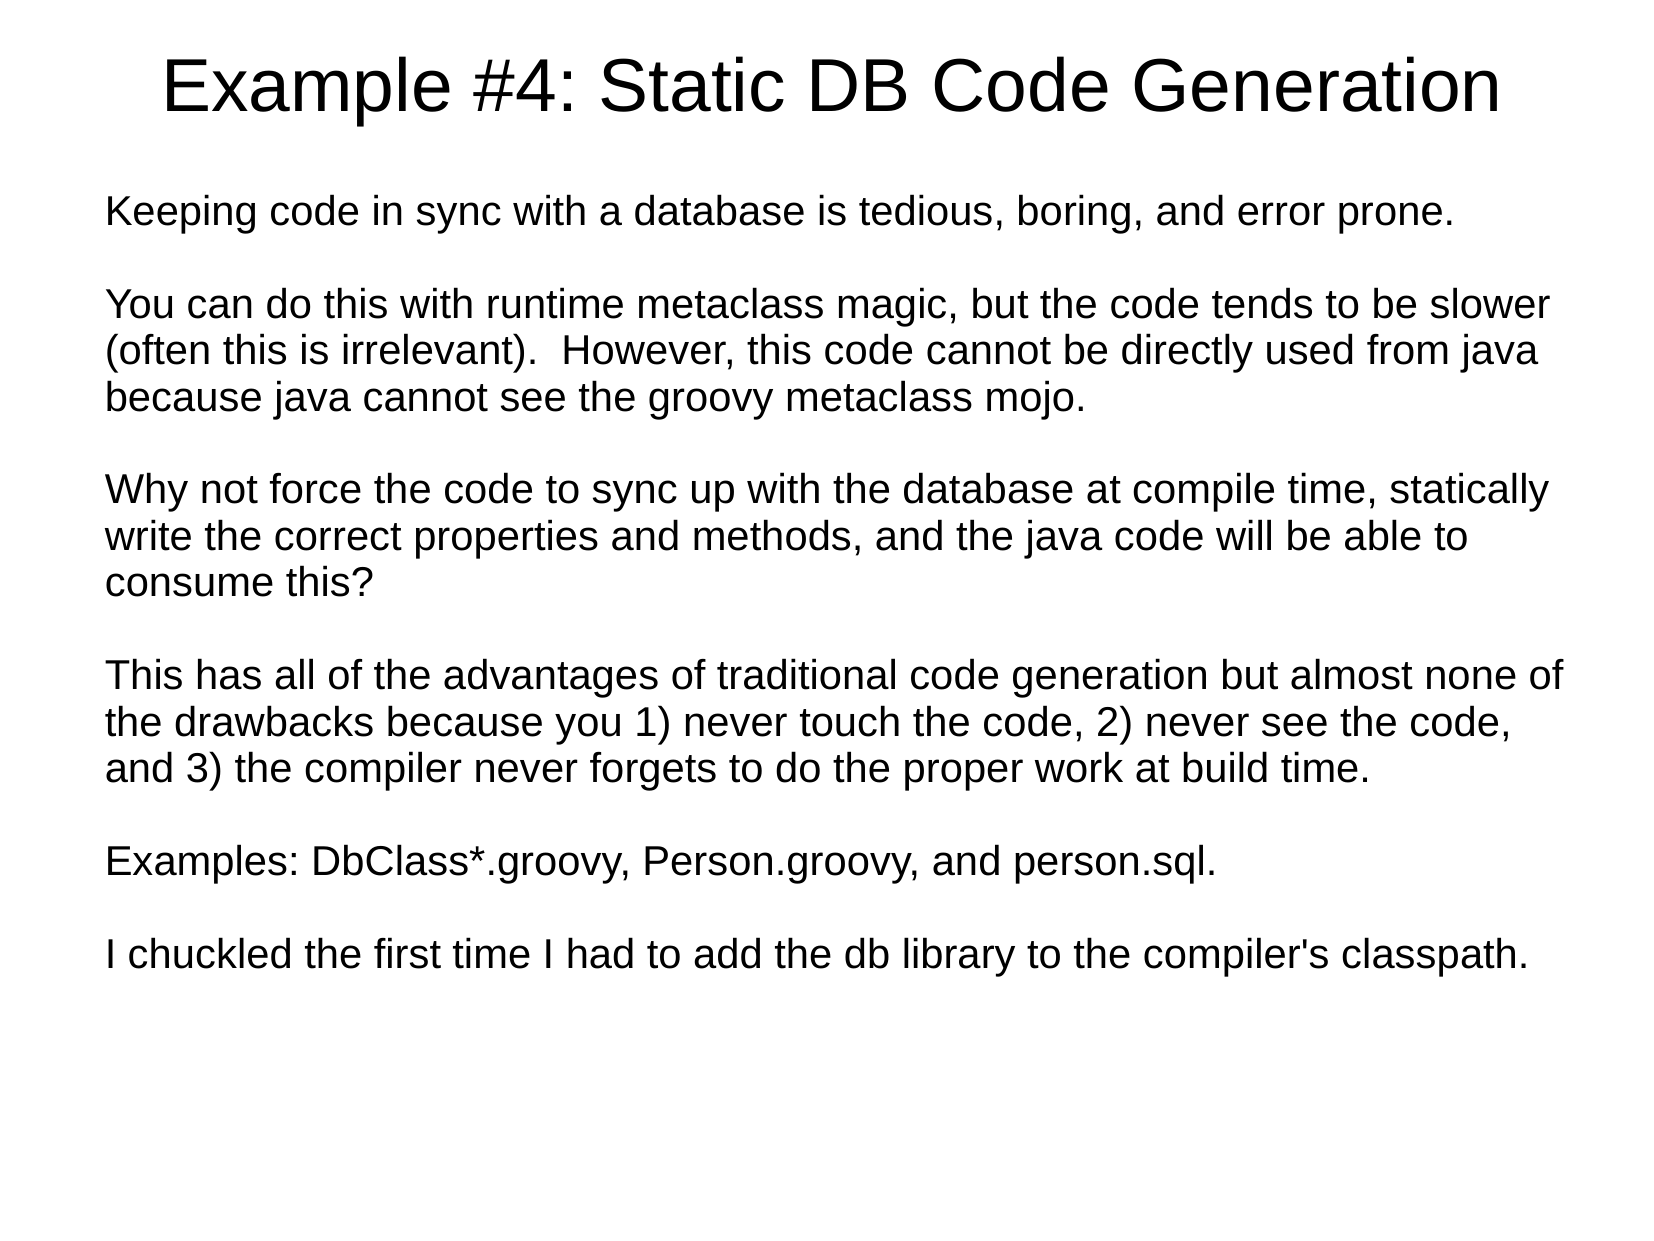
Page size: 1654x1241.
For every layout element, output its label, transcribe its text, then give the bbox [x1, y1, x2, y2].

text_box Keeping code in sync with a database is tedious, boring, and error prone. You can do this with runtime metaclass magic, but the code tends to be slower (often this is irrelevant). However, this code cannot be directly used from java because java cannot see the groovy metaclass mojo. Why not force the code to sync up with the database at compile time, statically write the correct properties and methods, and the java code will be able to consume this? This has all of the advantages of traditional code generation but almost none of the drawbacks because you 1) never touch the code, 2) never see the code, and 3) the compiler never forgets to do the proper work at build time. Examples: DbClass*.groovy, Person.groovy, and person.sql. I chuckled the first time I had to add the db library to the compiler's classpath. [90, 180, 1591, 985]
text_box Example #4: Static DB Code Generation [90, 36, 1576, 136]
